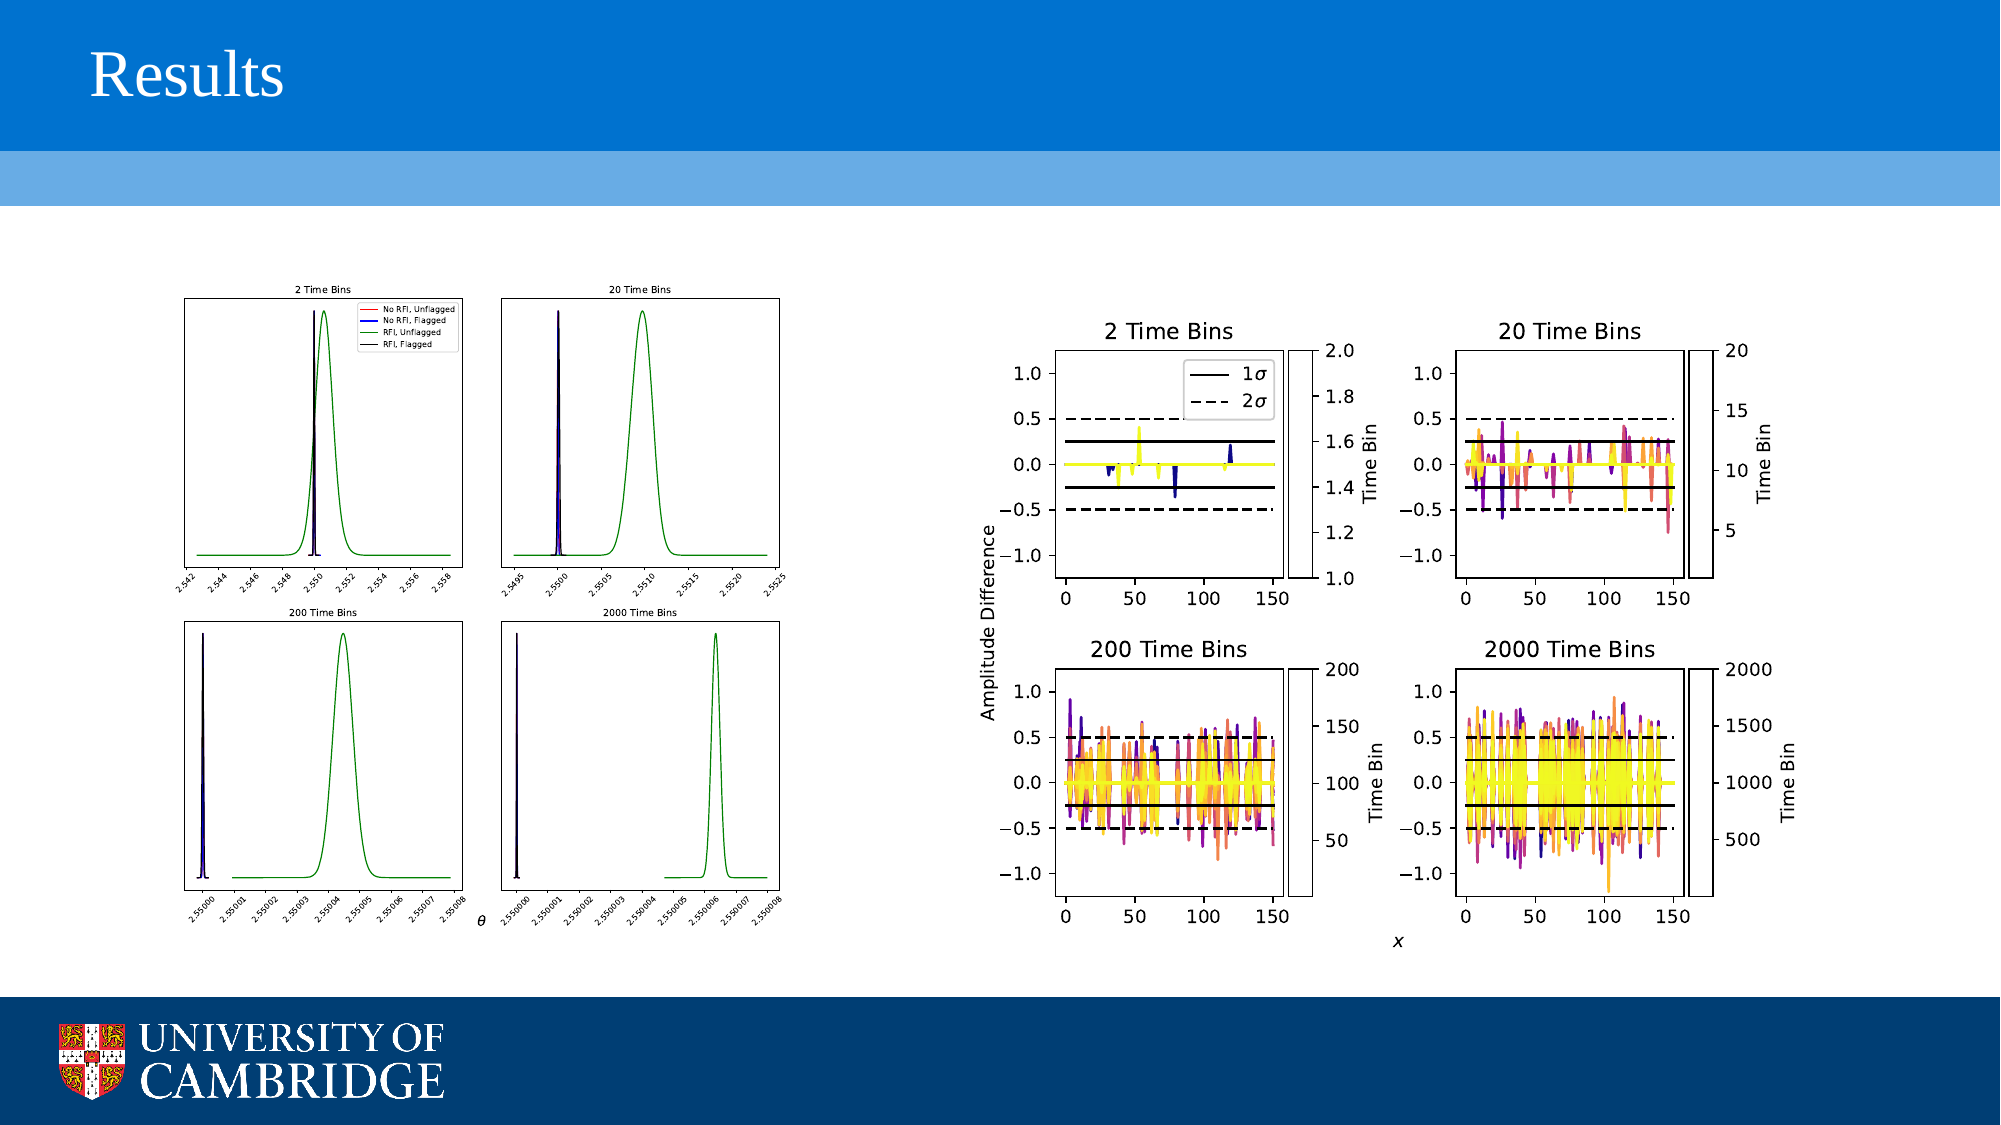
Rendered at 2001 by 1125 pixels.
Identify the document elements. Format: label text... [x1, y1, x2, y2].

picture [944, 265, 1831, 975]
picture [59, 1022, 444, 1100]
list Results [3, 29, 1861, 123]
picture [88, 206, 857, 975]
